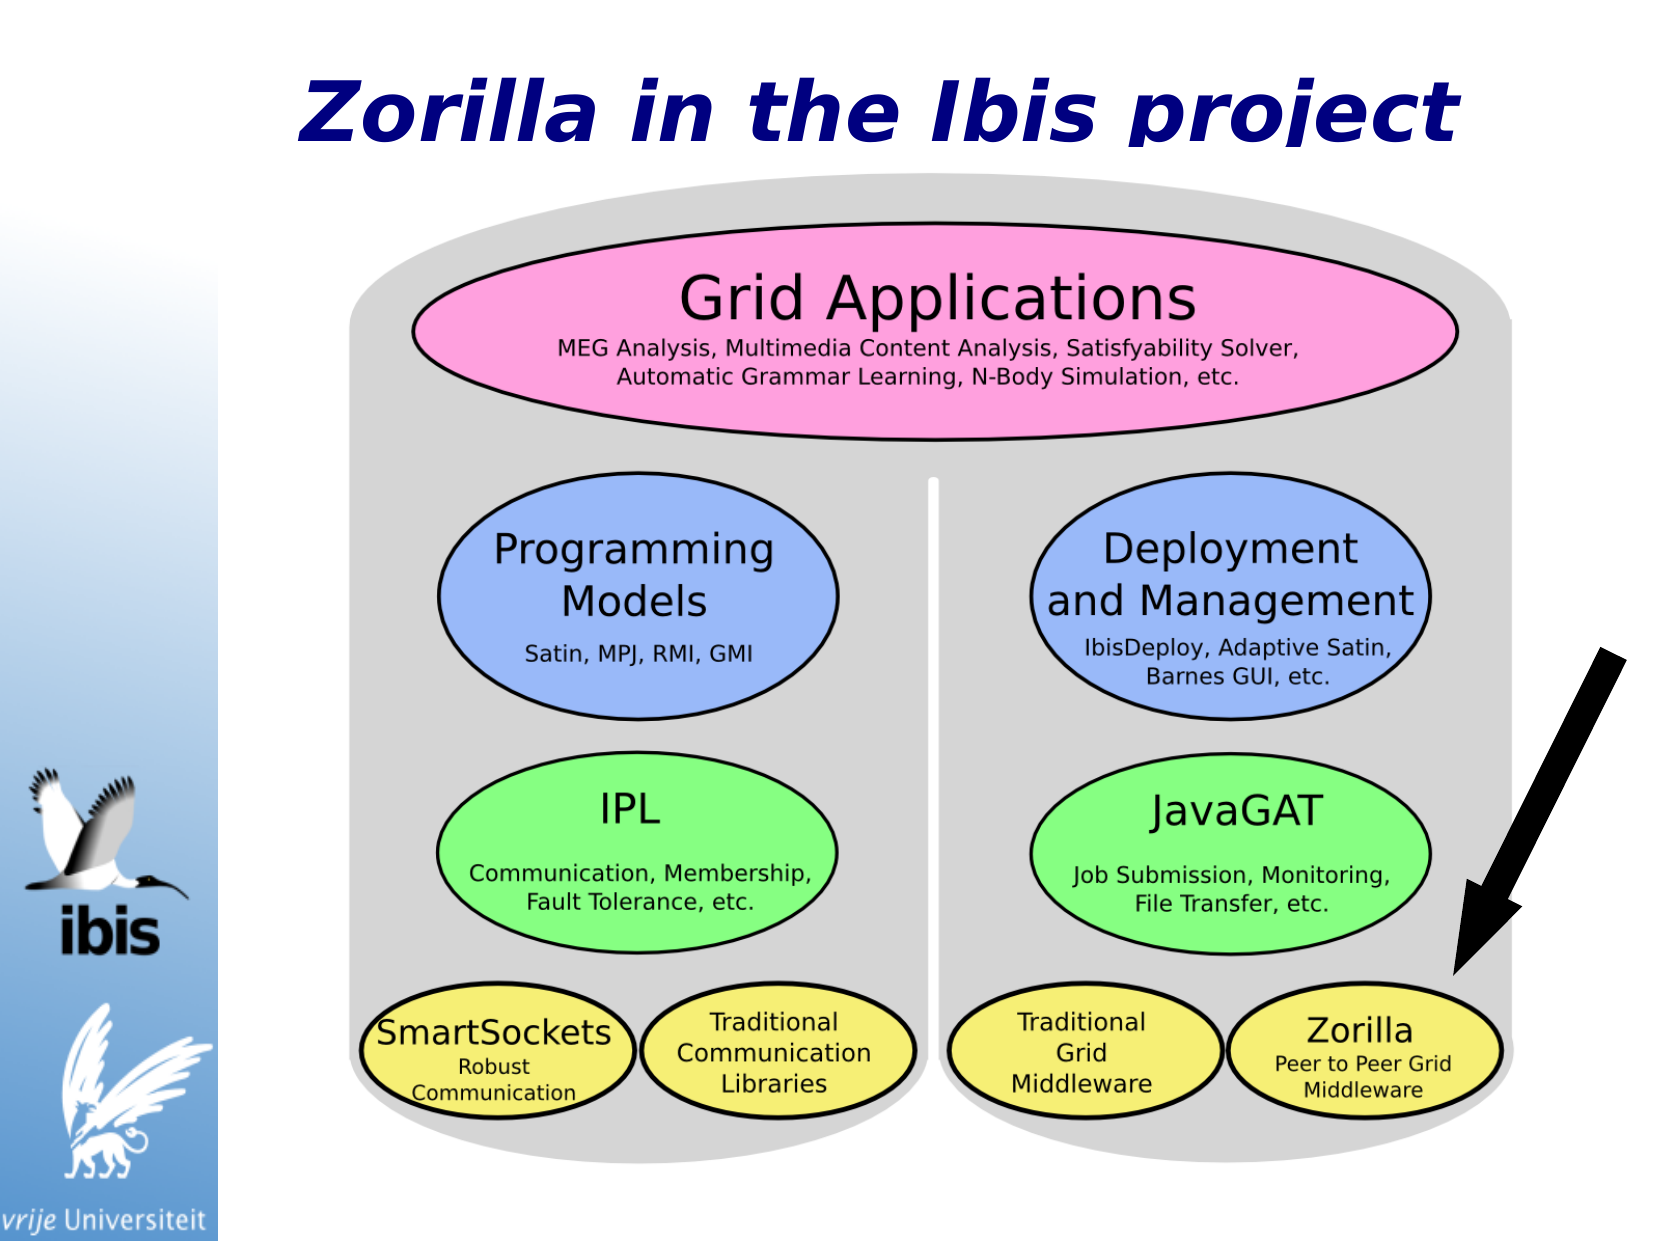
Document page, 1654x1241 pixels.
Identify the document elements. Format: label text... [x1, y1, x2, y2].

picture [324, 147, 1537, 1186]
picture [0, 0, 218, 1241]
title Zorilla in the Ibis project [223, 9, 1538, 217]
